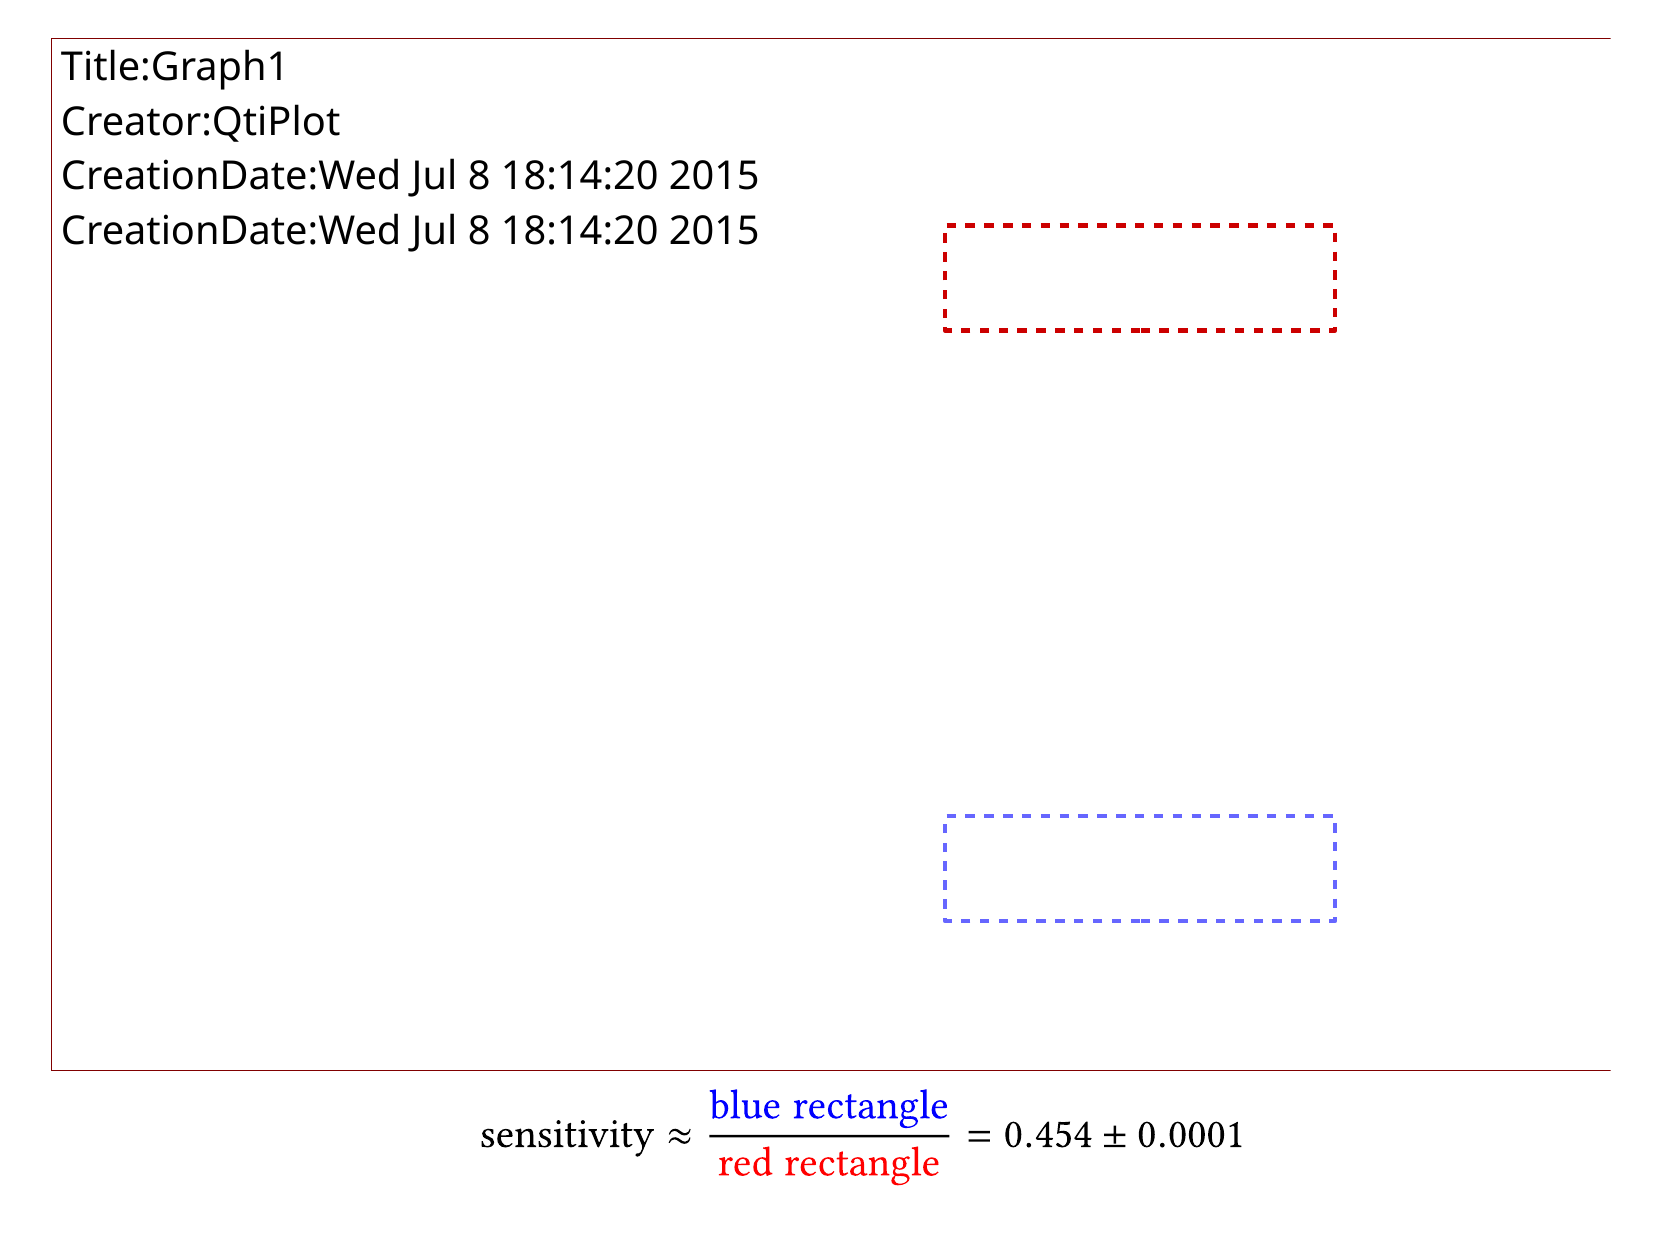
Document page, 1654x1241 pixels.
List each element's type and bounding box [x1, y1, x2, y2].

text_box [479, 1089, 1246, 1186]
picture [48, 35, 1611, 1071]
